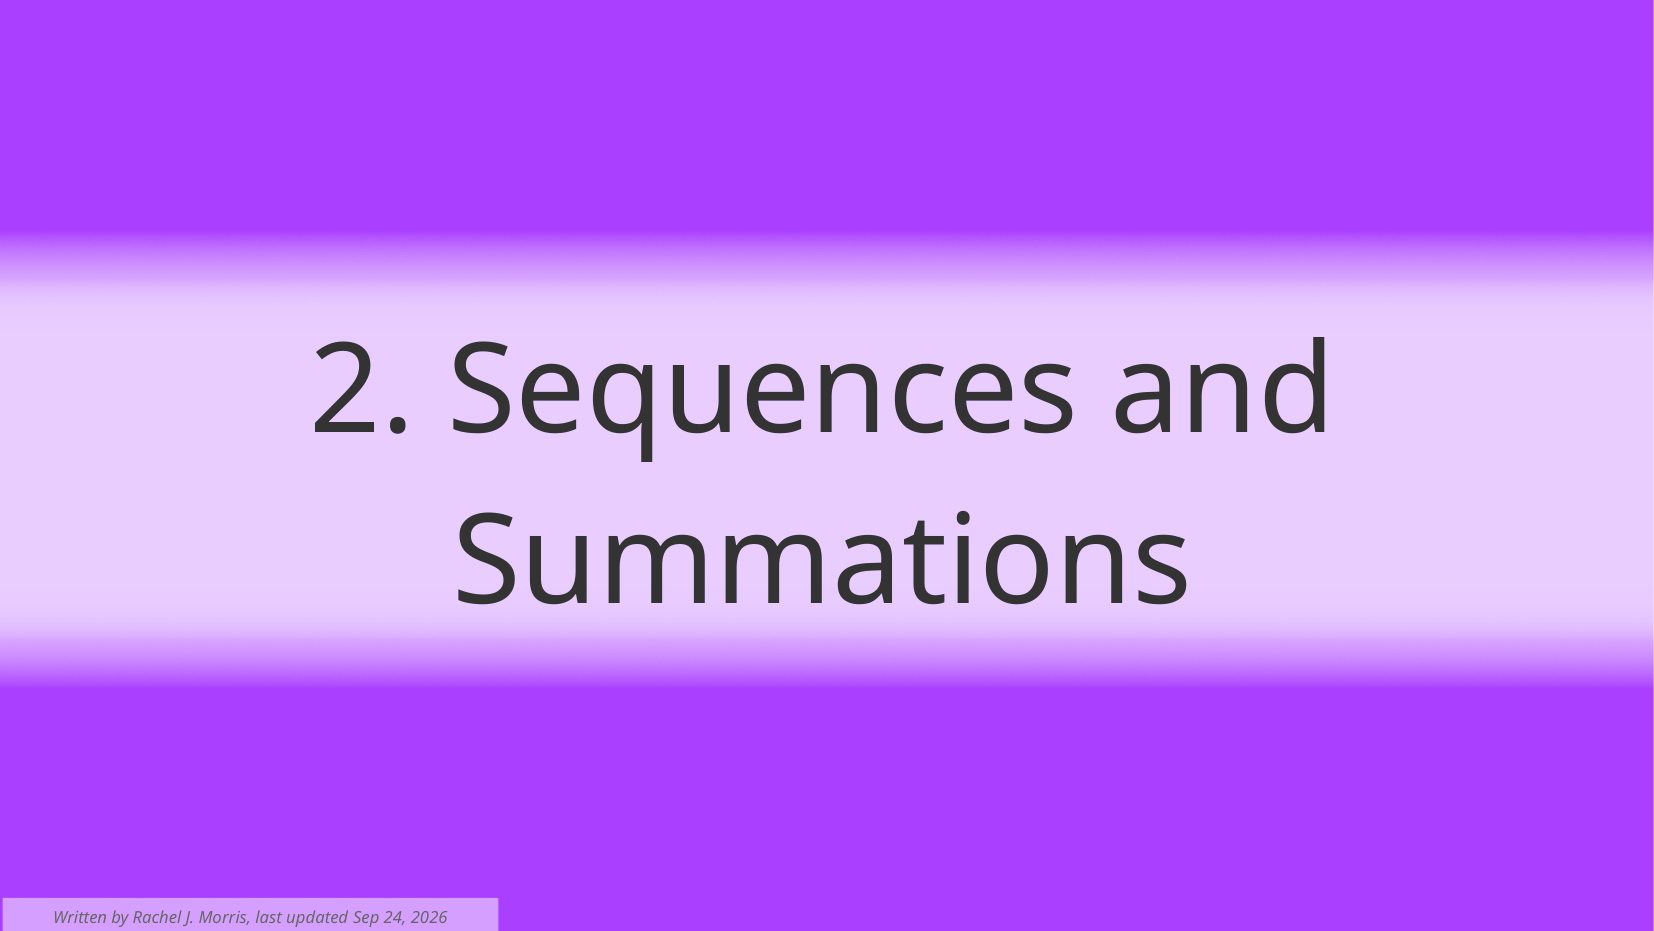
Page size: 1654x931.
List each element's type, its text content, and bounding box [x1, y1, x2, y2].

picture [0, 0, 1654, 931]
text_box Written by Rachel J. Morris, last updated Jun 23, 2017 [2, 900, 499, 931]
title 2. Sequences and Summations [64, 60, 1582, 879]
